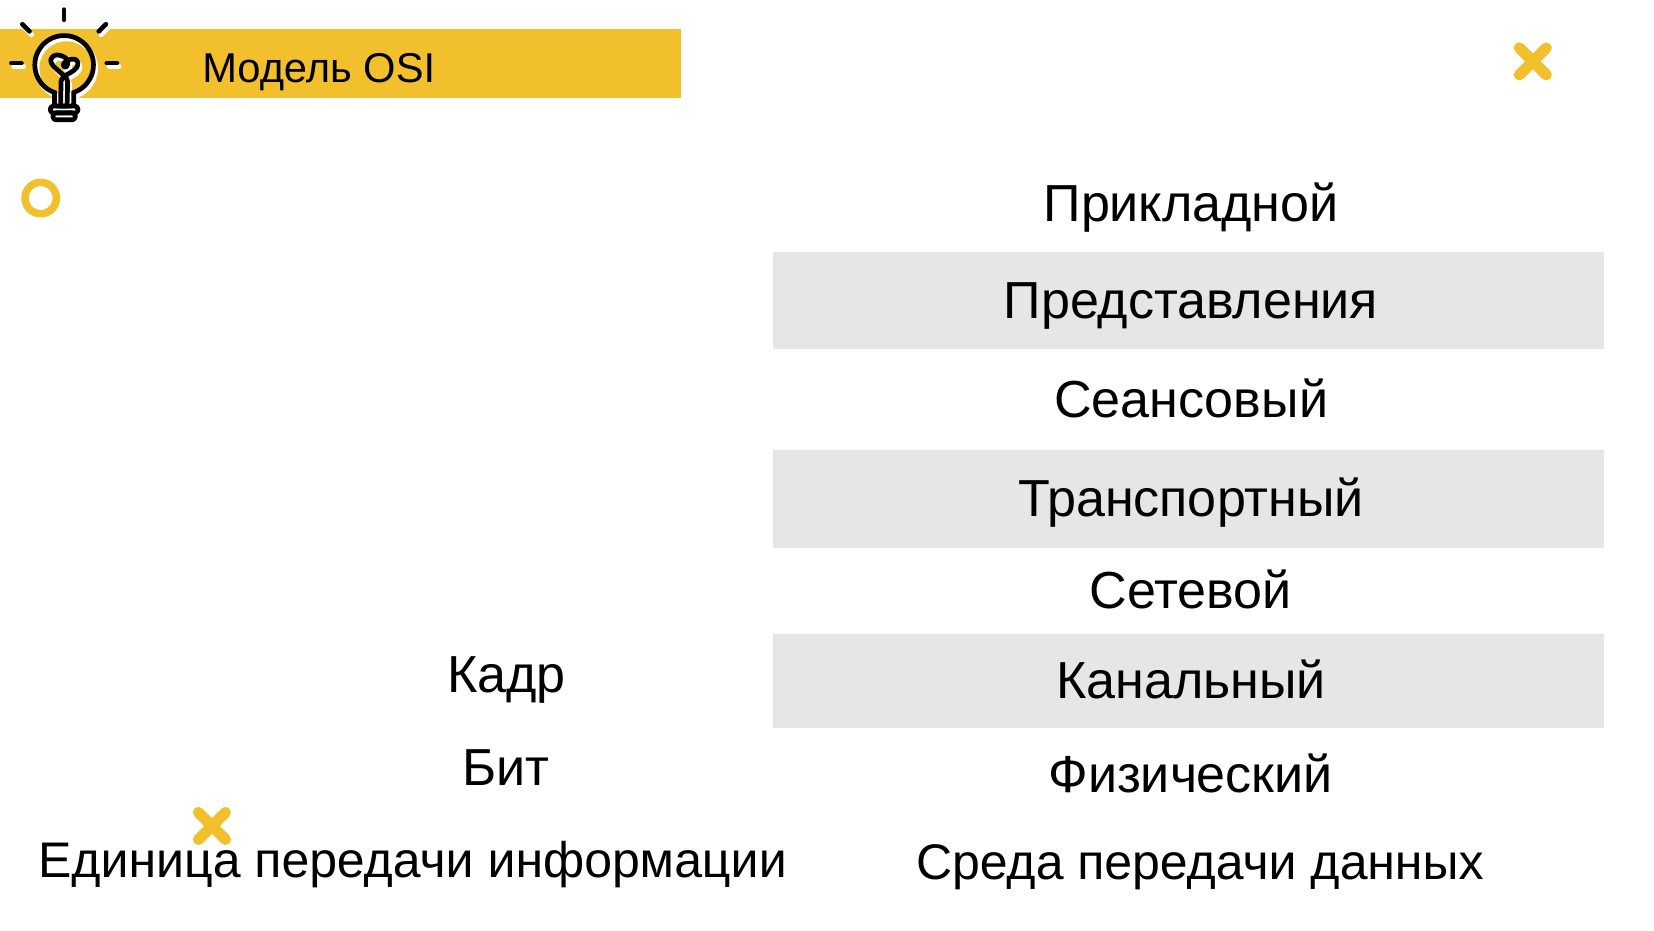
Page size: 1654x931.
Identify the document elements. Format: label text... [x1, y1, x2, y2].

table_header Прикладной [773, 156, 1604, 251]
table_cell Представления [773, 252, 1604, 349]
table_cell Сеансовый [773, 350, 1604, 449]
text_box Модель OSI [187, 37, 676, 99]
text_box Бит [262, 713, 751, 823]
text_box Среда передачи данных [826, 827, 1576, 898]
text_box Кадр [262, 637, 751, 713]
table_cell Физический [773, 729, 1604, 820]
table_cell Транспортный [773, 450, 1604, 548]
table_cell Сетевой [773, 549, 1604, 633]
text_box Единица передачи информации [0, 825, 826, 931]
table_cell Канальный [773, 634, 1604, 728]
